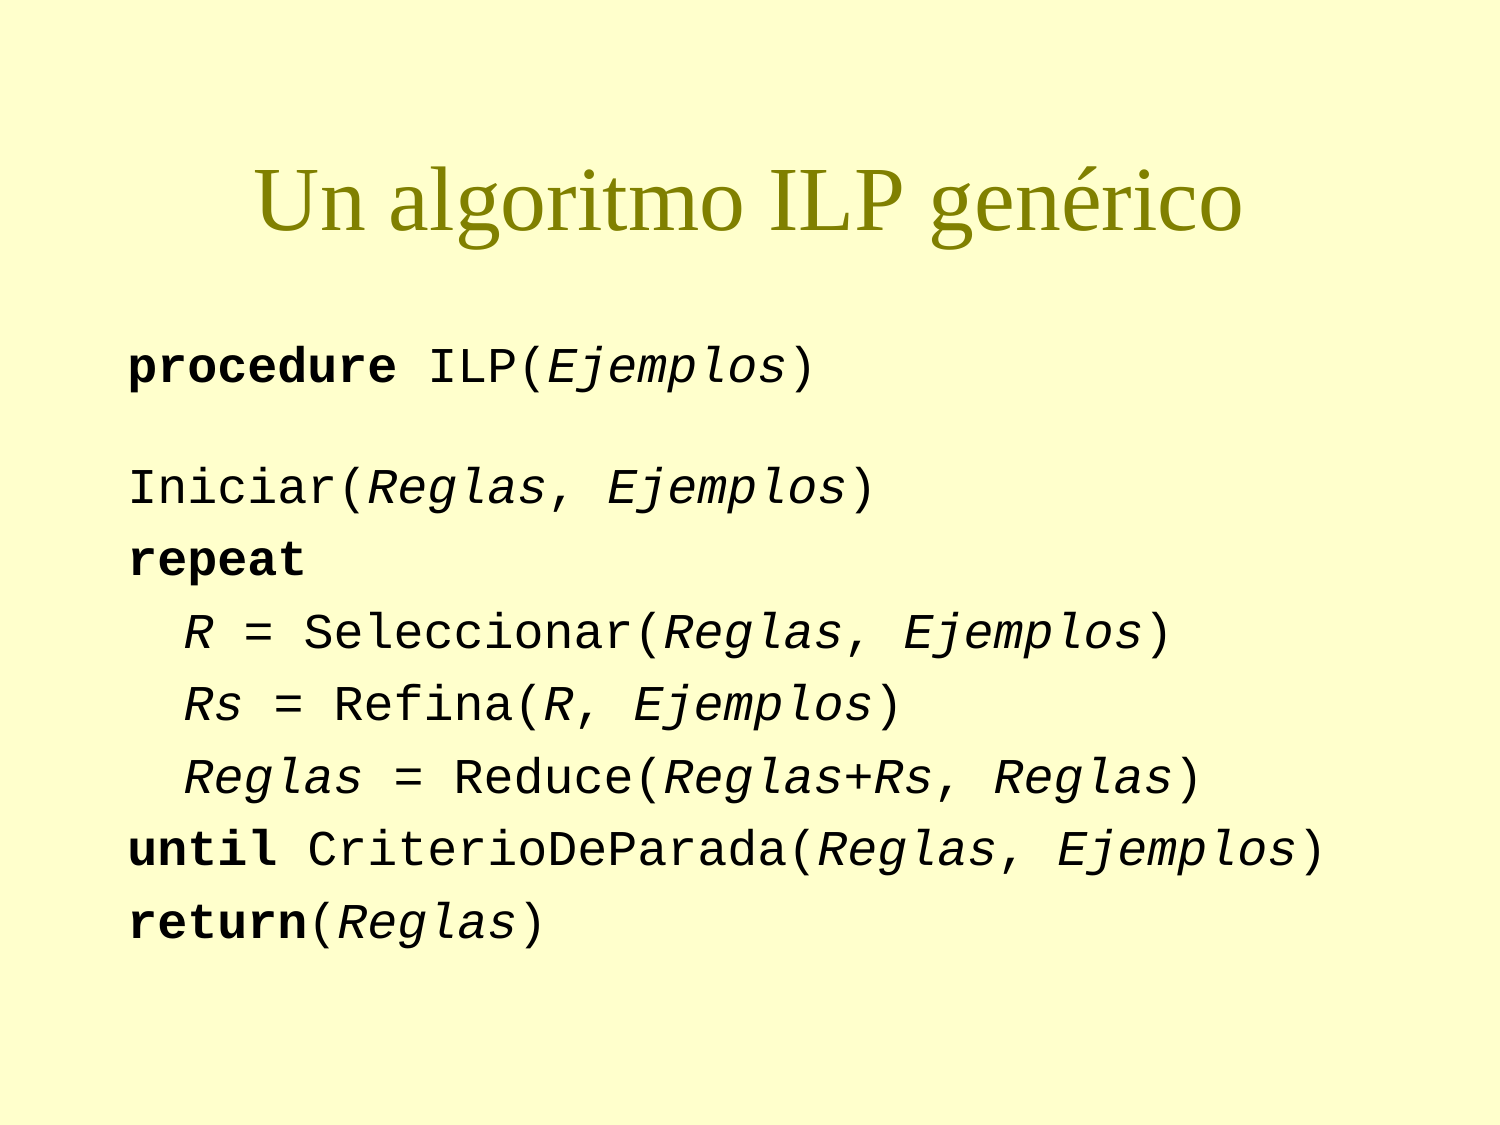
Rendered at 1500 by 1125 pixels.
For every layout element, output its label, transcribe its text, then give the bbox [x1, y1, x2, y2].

title Un algoritmo ILP genérico [112, 99, 1388, 288]
list procedure ILP(Ejemplos) Iniciar(Reglas, Ejemplos) repeat R = Seleccionar(Reglas, Ejemplos) Rs = Refina(R, Ejemplos) Reglas = Reduce(Reglas+Rs, Reglas) until CriterioDeParada(Reglas, Ejemplos) return(Reglas) [112, 324, 1450, 1001]
